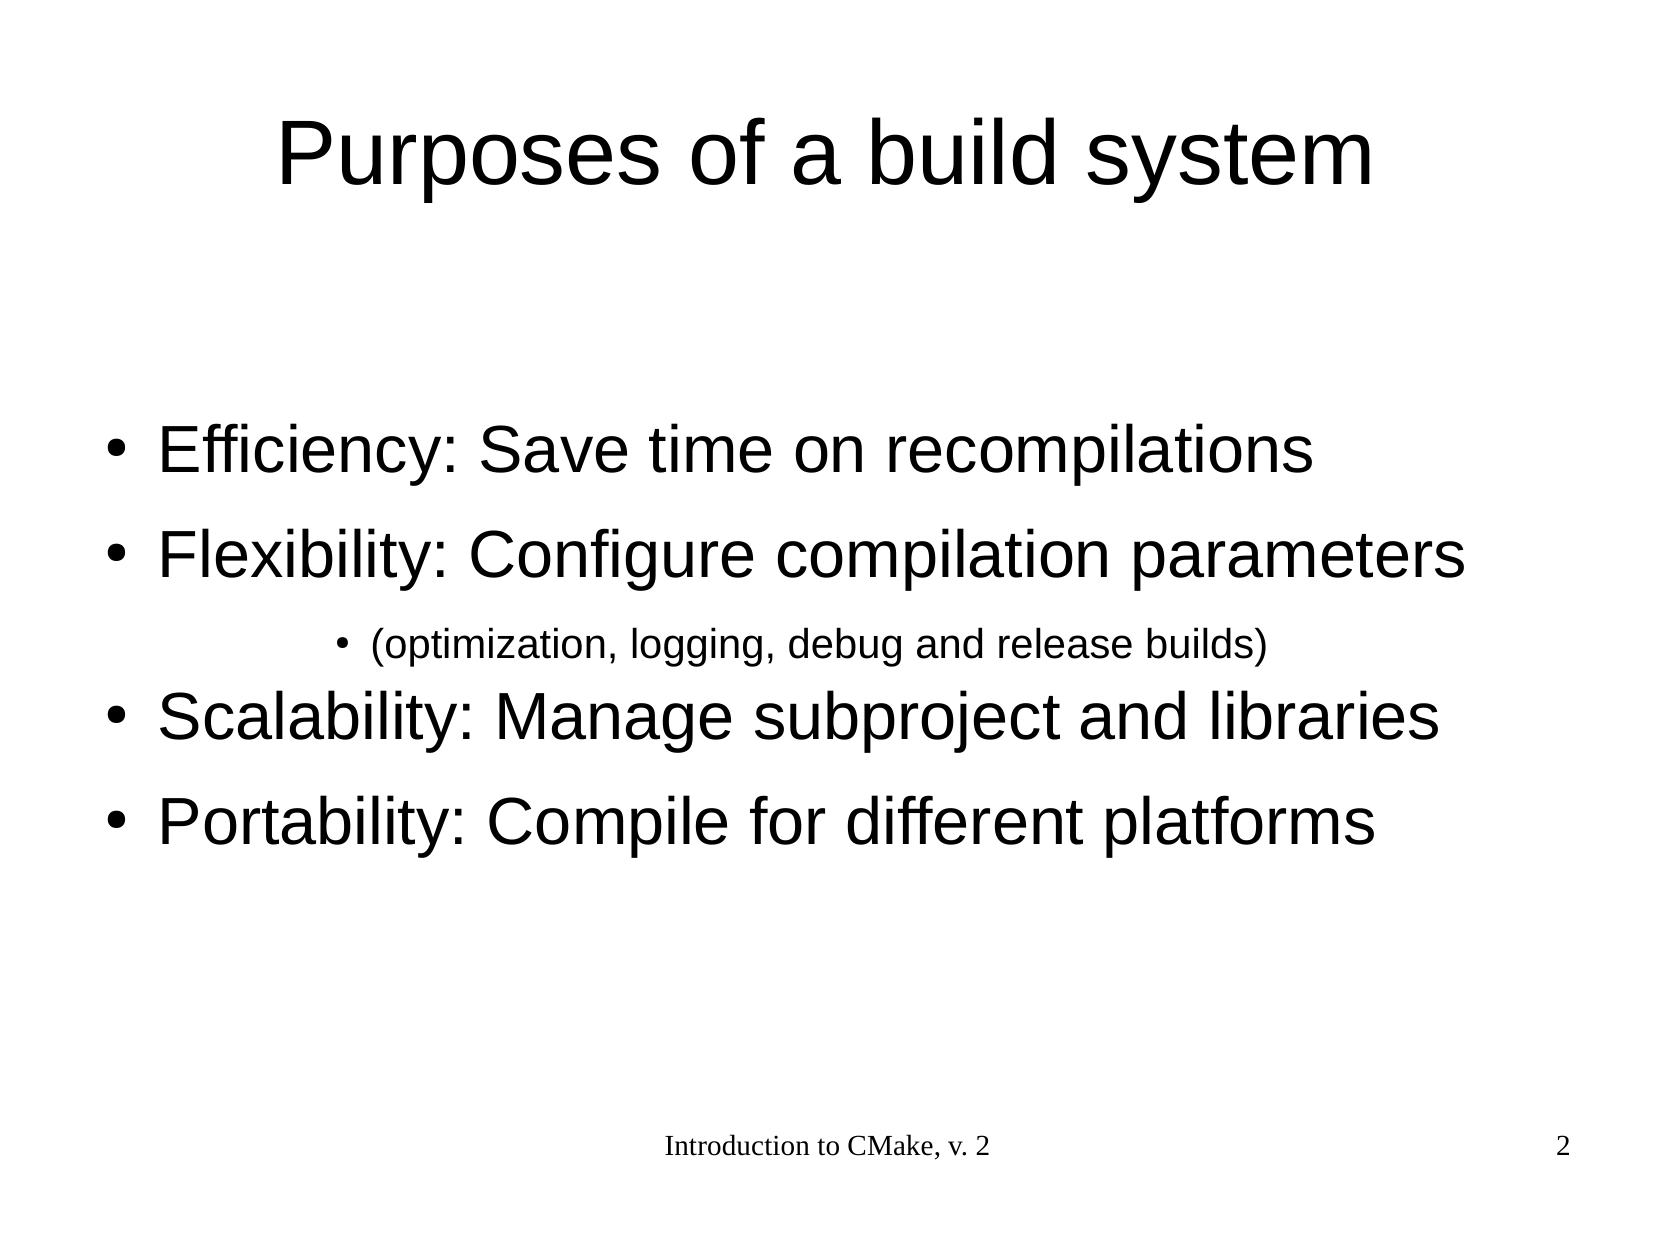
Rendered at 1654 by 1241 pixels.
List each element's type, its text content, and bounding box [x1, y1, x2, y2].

title Purposes of a build system [82, 49, 1571, 257]
list Efficiency: Save time on recompilations Flexibility: Configure compilation parameters (optimization, logging, debug and release builds) Scalability: Manage subproject and libraries Portability: Compile for different platforms [86, 412, 1576, 1013]
